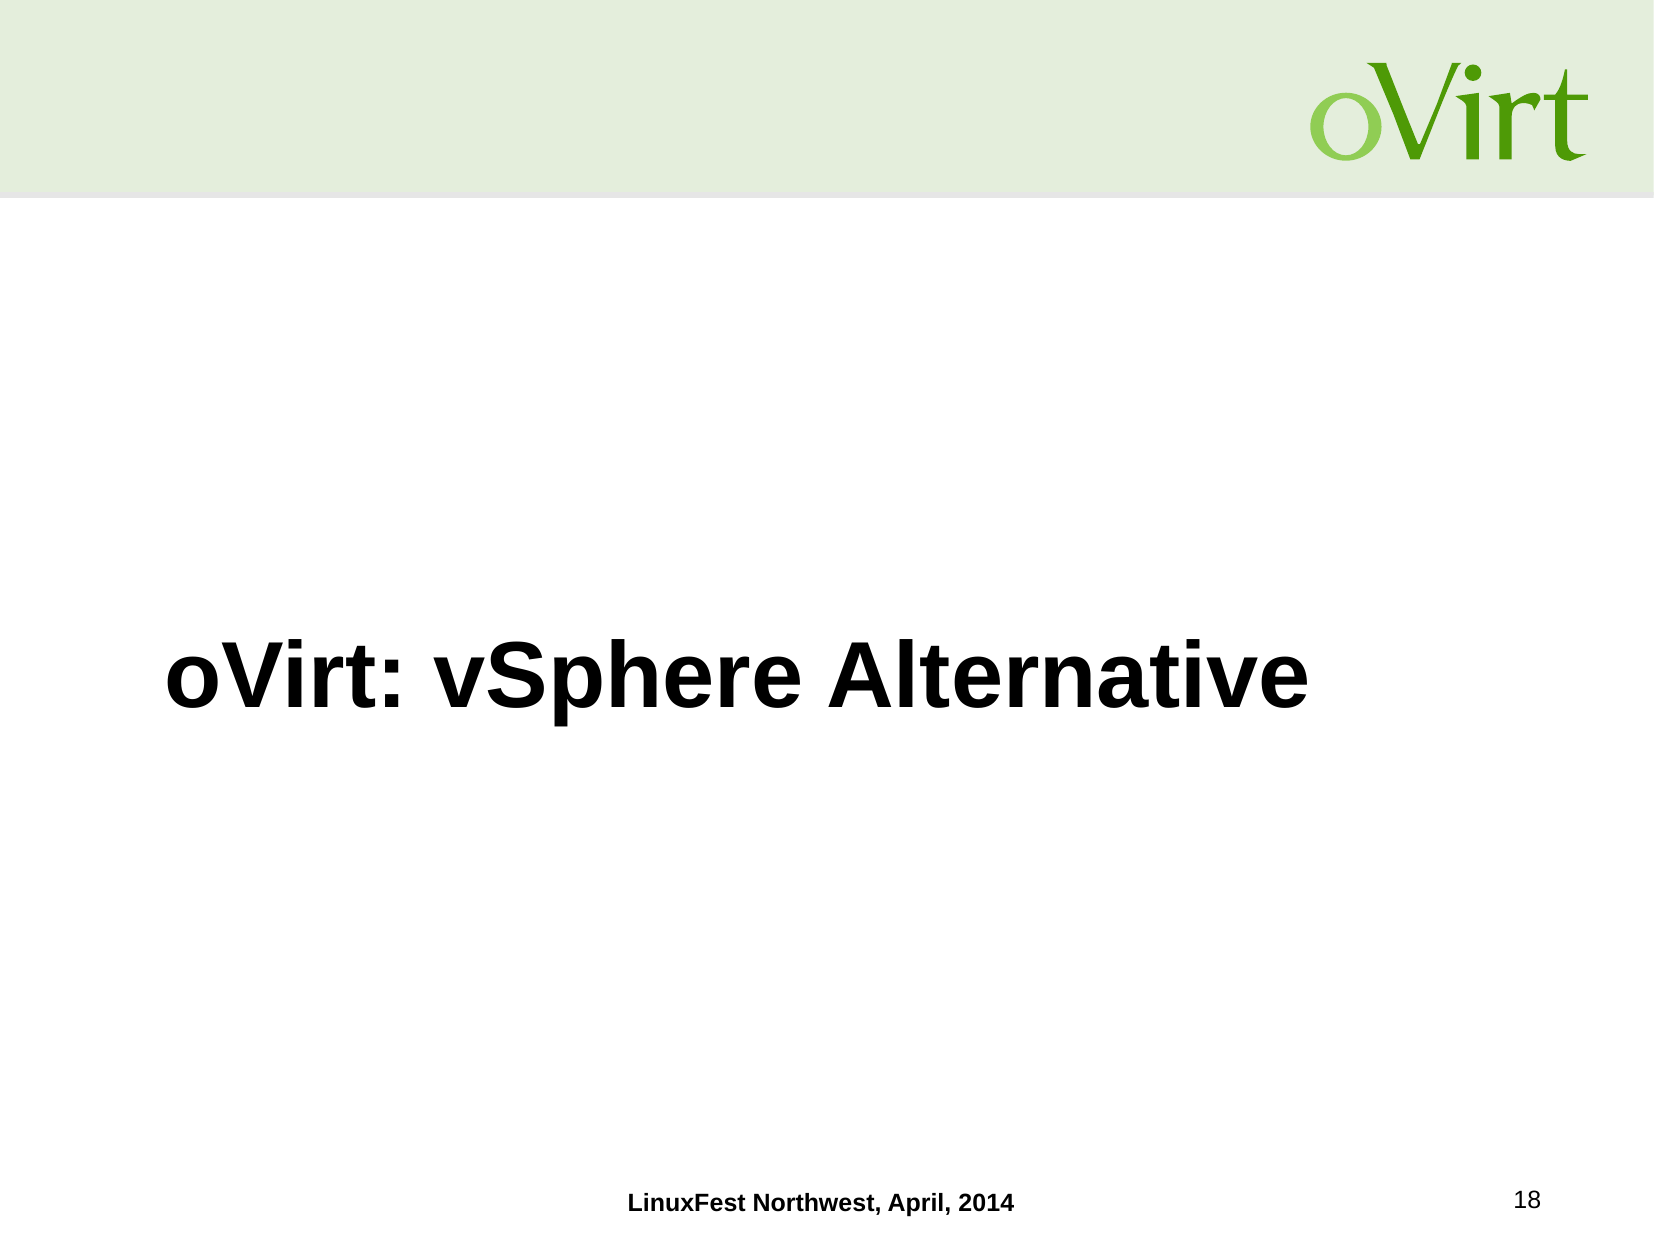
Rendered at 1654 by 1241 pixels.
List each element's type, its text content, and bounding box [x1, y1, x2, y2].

text_box oVirt: vSphere Alternative [150, 615, 1654, 750]
